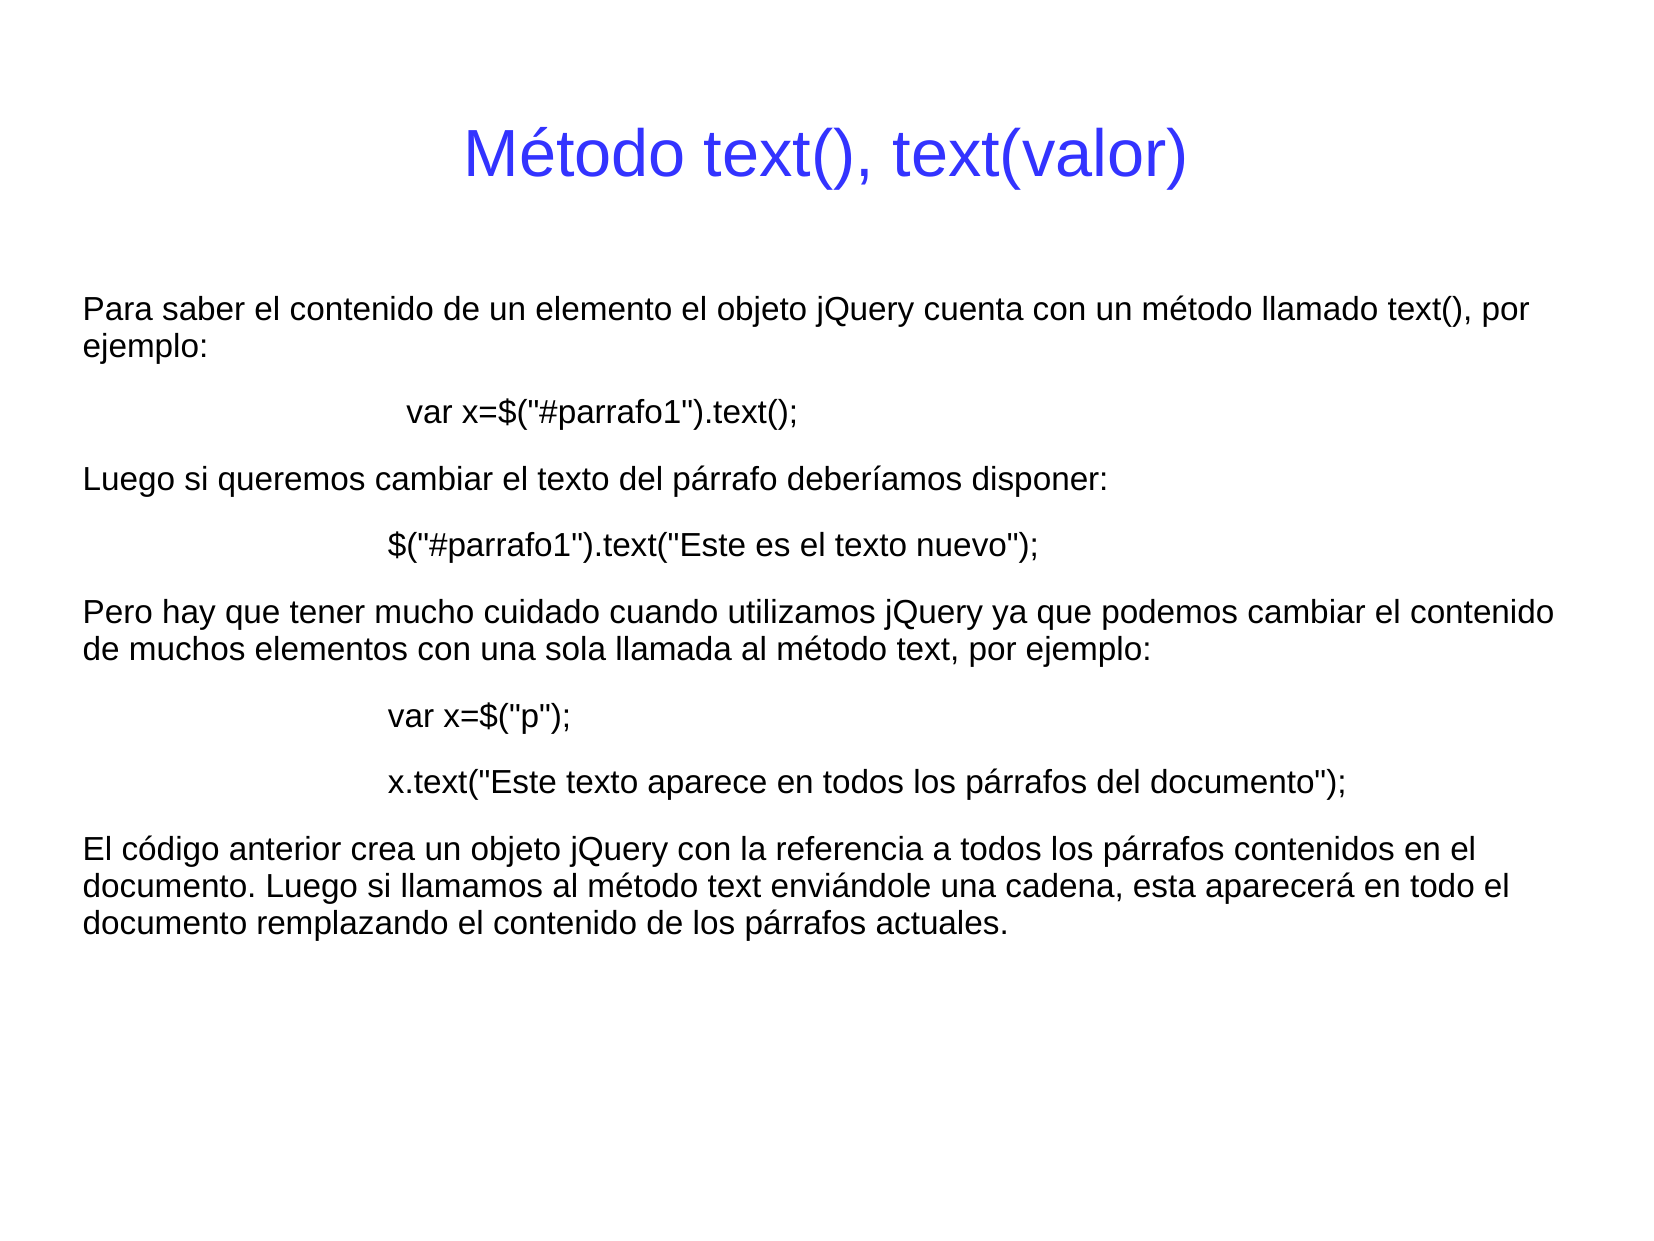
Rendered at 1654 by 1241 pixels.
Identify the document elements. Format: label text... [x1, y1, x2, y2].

list Para saber el contenido de un elemento el objeto jQuery cuenta con un método llamado text(), por ejemplo: var x=$("#parrafo1").text(); Luego si queremos cambiar el texto del párrafo deberíamos disponer: $("#parrafo1").text("Este es el texto nuevo"); Pero hay que tener mucho cuidado cuando utilizamos jQuery ya que podemos cambiar el contenido de muchos elementos con una sola llamada al método text, por ejemplo: var x=$("p"); x.text("Este texto aparece en todos los párrafos del documento"); El código anterior crea un objeto jQuery con la referencia a todos los párrafos contenidos en el documento. Luego si llamamos al método text enviándole una cadena, esta aparecerá en todo el documento remplazando el contenido de los párrafos actuales. [82, 290, 1571, 1010]
title Método text(), text(valor) [82, 49, 1571, 257]
